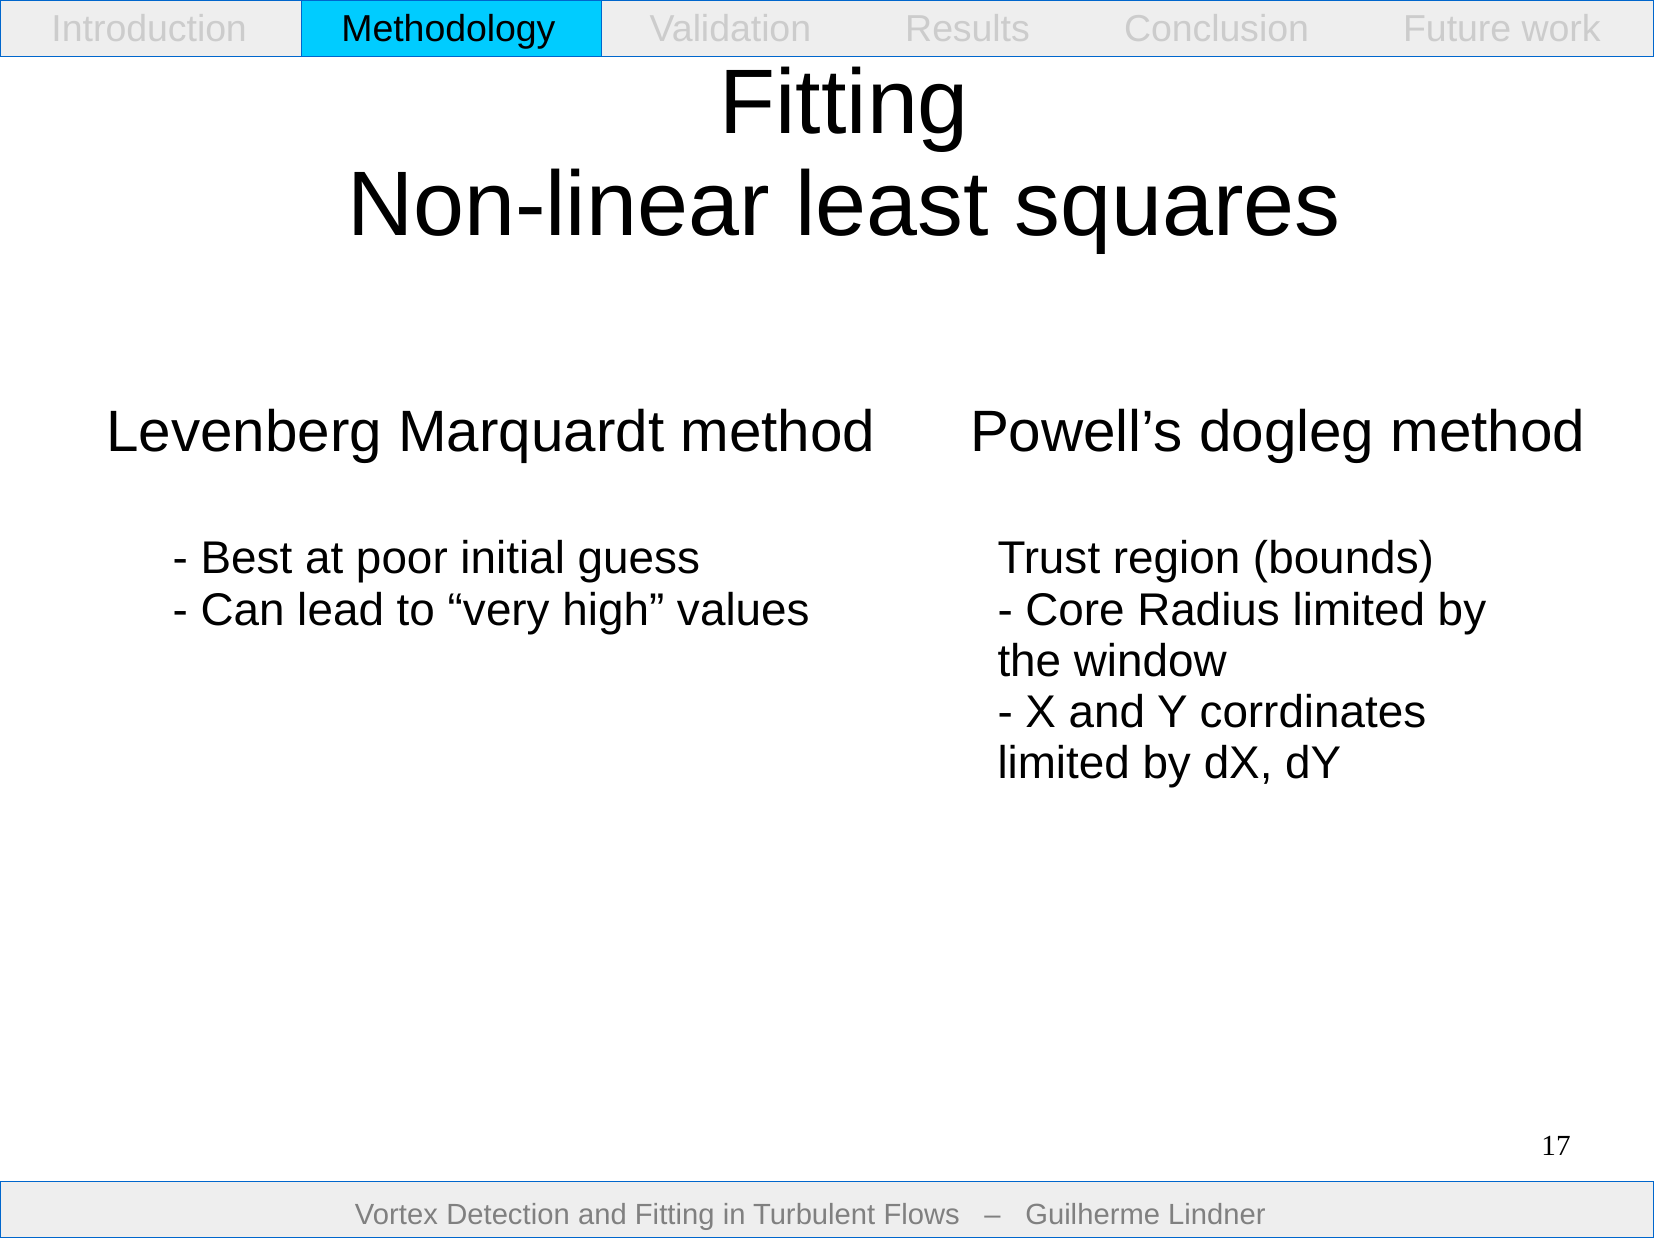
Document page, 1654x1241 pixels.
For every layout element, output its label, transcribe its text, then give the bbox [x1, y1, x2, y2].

text_box Introduction Methodology Validation Results Conclusion Future work [0, 0, 1654, 57]
text_box Trust region (bounds) - Core Radius limited by the window - X and Y corrdinates limited by dX, dY [982, 525, 1574, 881]
text_box [0, 1181, 1654, 1238]
text_box Levenberg Marquardt method [91, 391, 892, 472]
title Fitting Non-linear least squares [82, 57, 1571, 257]
text_box - Best at poor initial guess - Can lead to “very high” values [157, 525, 826, 643]
text_box Powell’s dogleg method [955, 391, 1601, 472]
text_box Vortex Detection and Fitting in Turbulent Flows – Guilherme Lindner [340, 1190, 1314, 1241]
